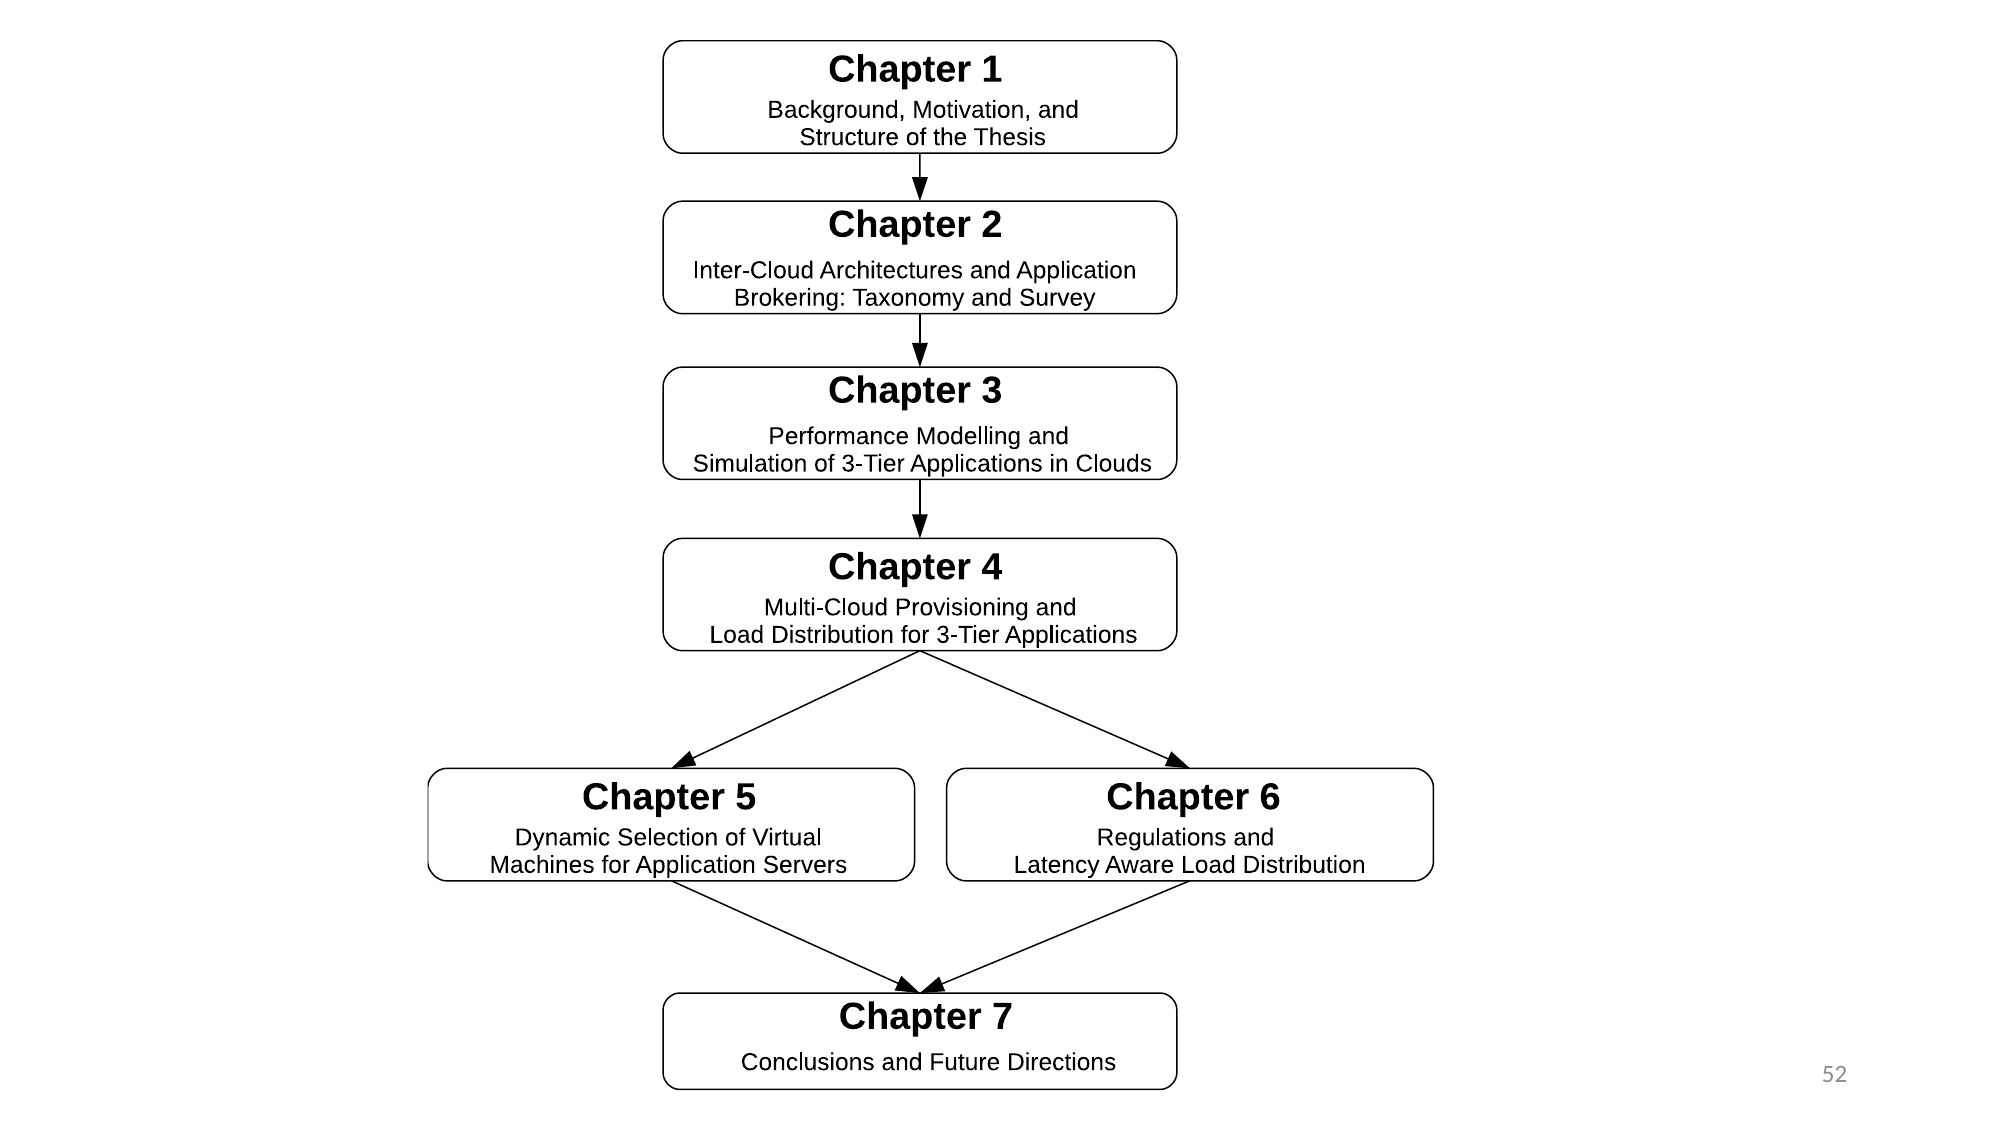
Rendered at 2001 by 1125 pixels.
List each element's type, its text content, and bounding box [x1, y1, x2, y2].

slide_number <number> [1412, 1042, 1863, 1103]
picture [427, 40, 1439, 1095]
